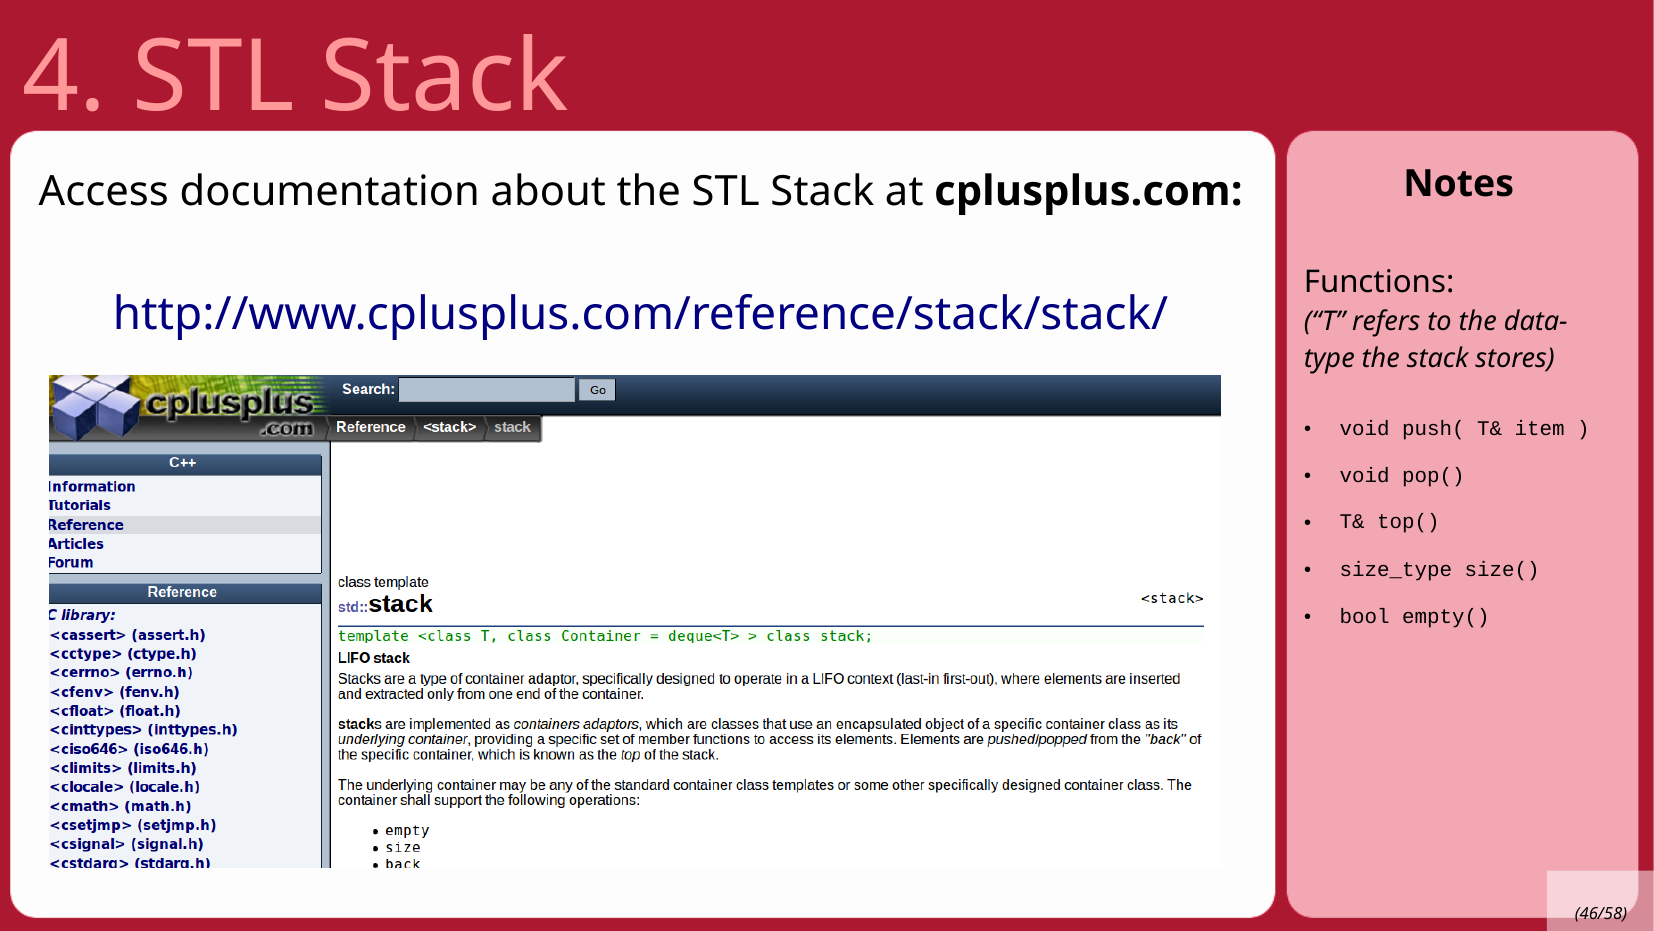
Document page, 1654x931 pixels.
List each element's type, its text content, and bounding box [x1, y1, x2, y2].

text_box Notes Functions: (“T” refers to the data-type the stack stores) void push( T& item ) void pop() T& top() size_type size() bool empty() [1289, 149, 1629, 591]
title 4. STL Stack [22, 7, 1511, 136]
picture [0, 0, 1654, 931]
text_box Access documentation about the STL Stack at cplusplus.com: http://www.cplusplus.com/reference/stack/stack/ [34, 160, 1248, 312]
text_box (<number>/58) [1546, 877, 1654, 931]
